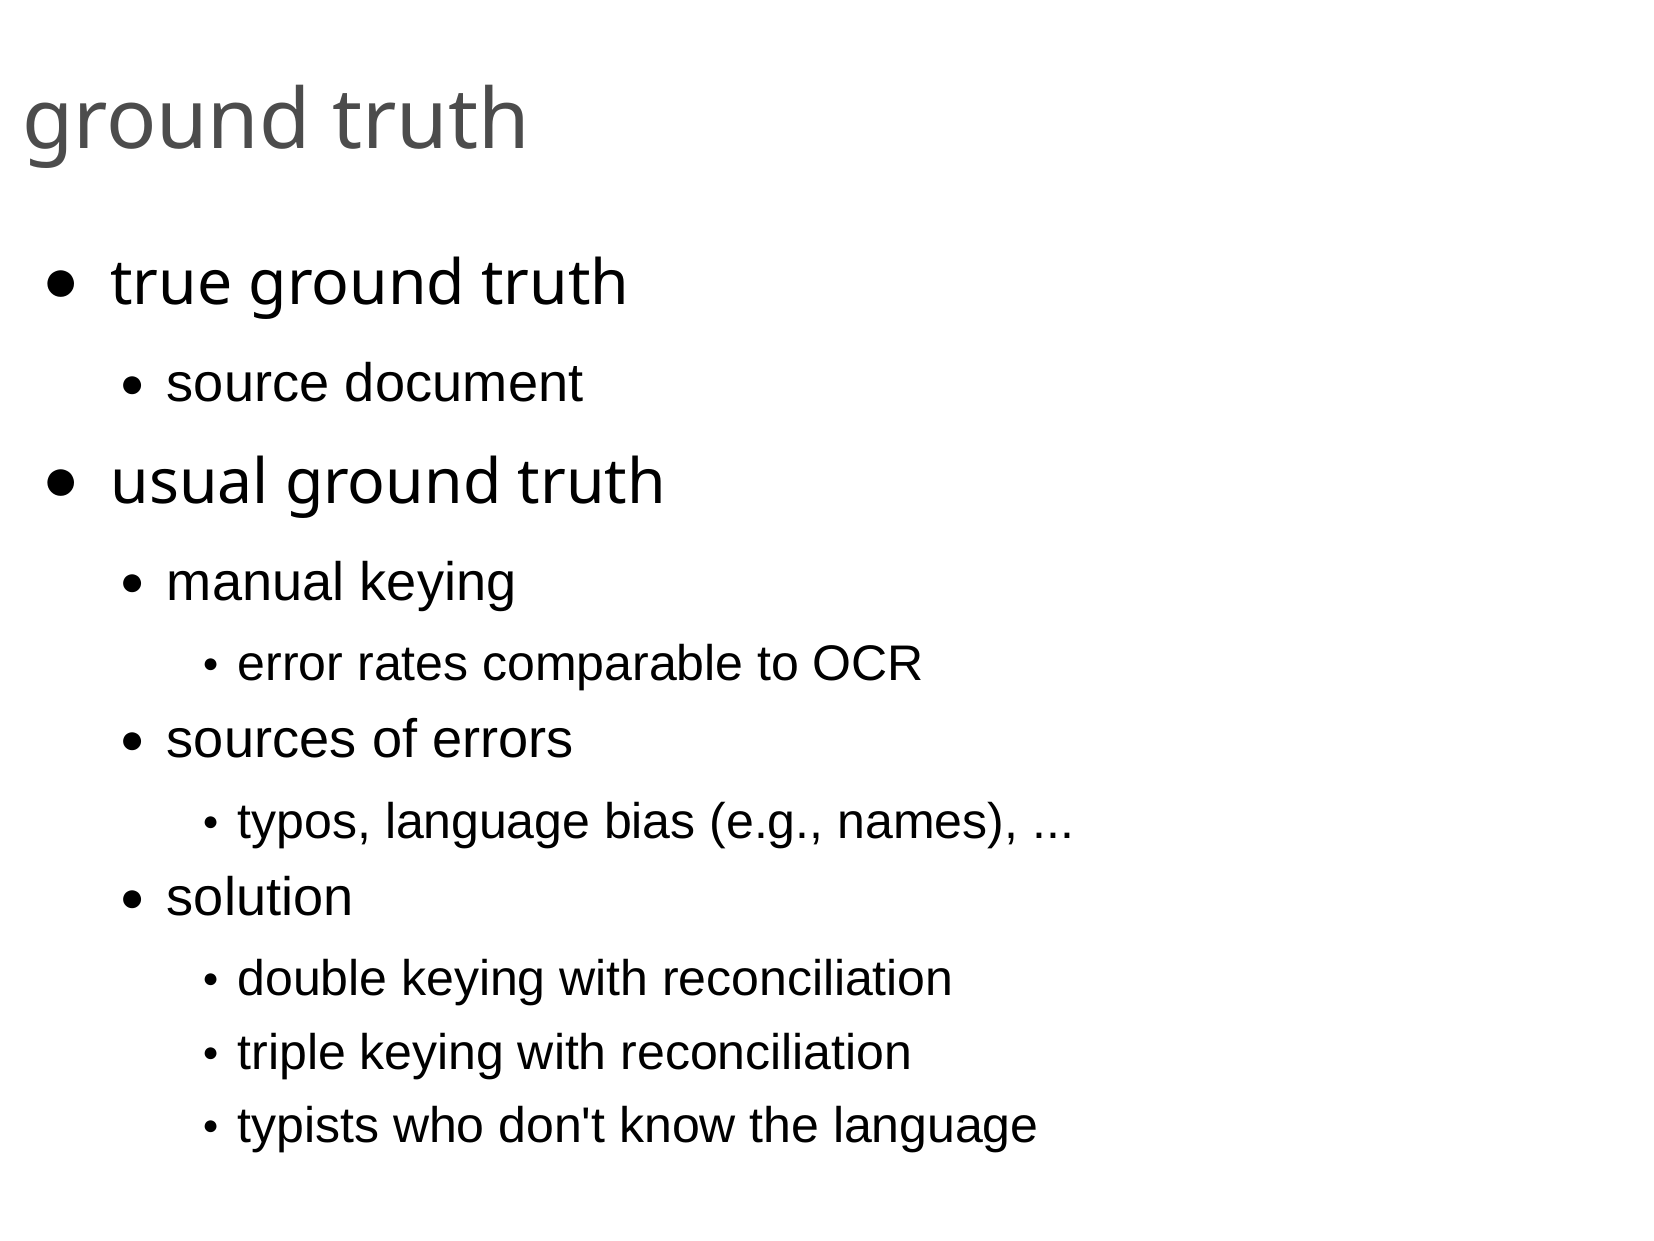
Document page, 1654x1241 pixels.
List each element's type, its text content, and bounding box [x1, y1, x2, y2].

title ground truth [22, 19, 1654, 213]
list true ground truth source document usual ground truth manual keying error rates comparable to OCR sources of errors typos, language bias (e.g., names), ... solution double keying with reconciliation triple keying with reconciliation typists who don't know the language [25, 233, 1654, 1158]
